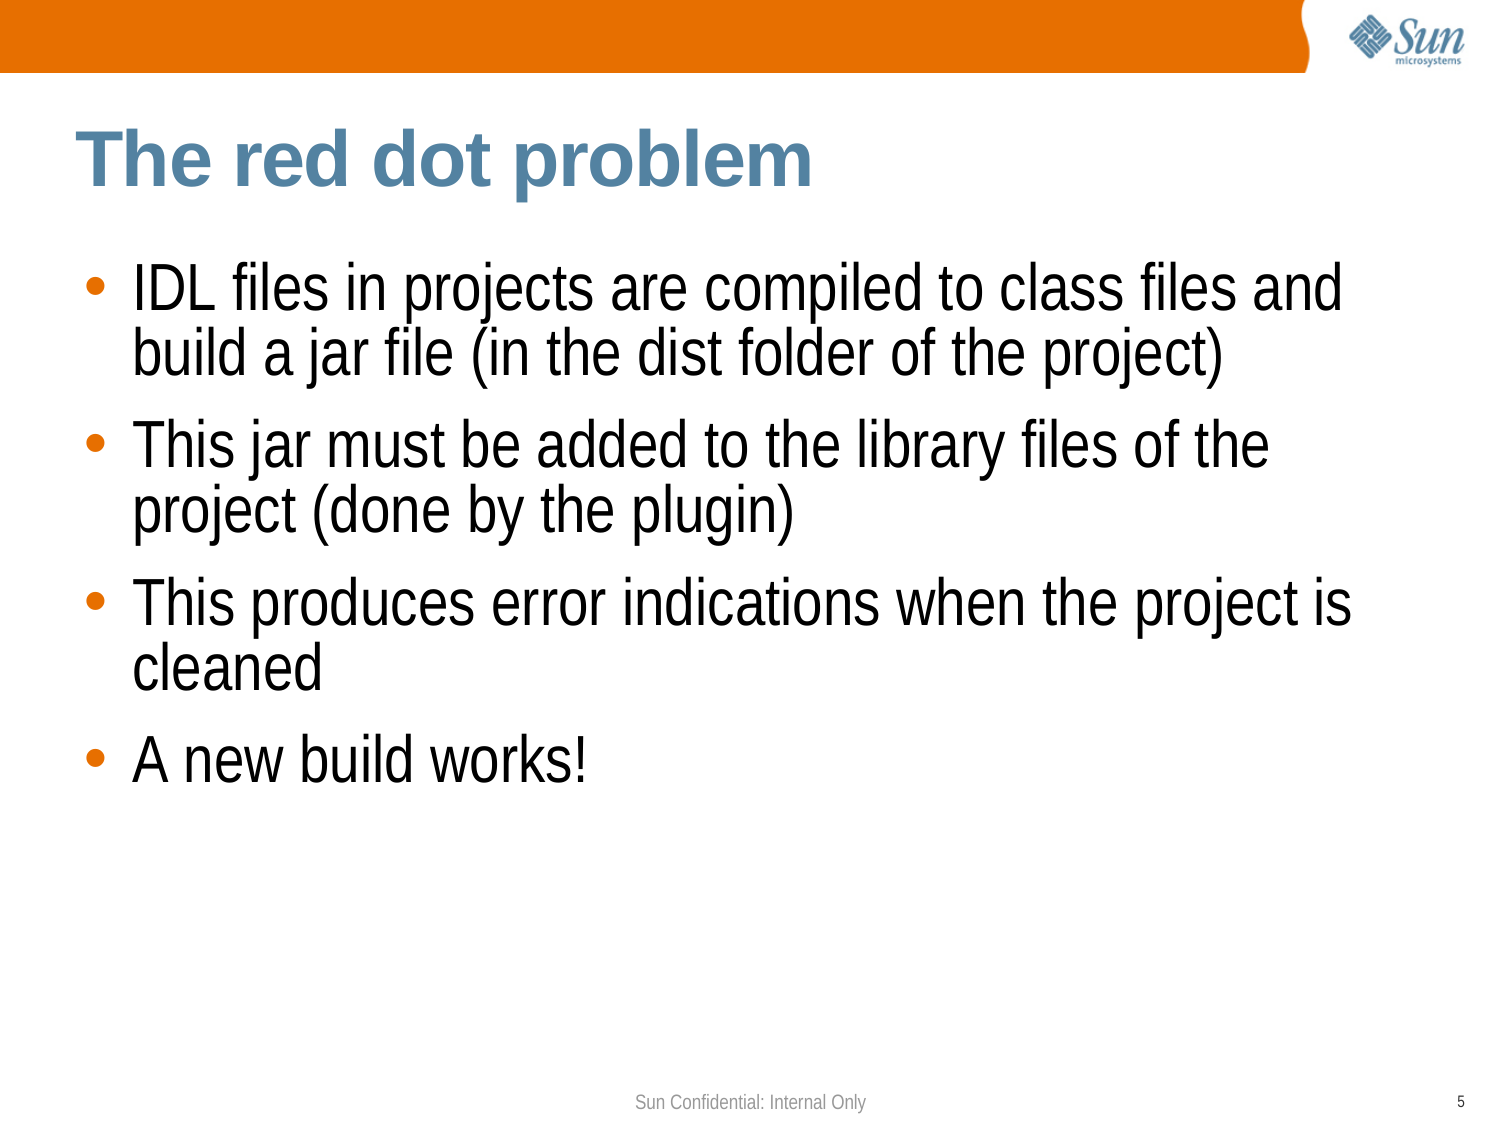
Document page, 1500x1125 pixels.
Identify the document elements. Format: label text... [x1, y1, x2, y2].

title The red dot problem [75, 123, 1437, 227]
picture [0, 0, 1500, 73]
list IDL files in projects are compiled to class files and build a jar file (in the dist folder of the project) This jar must be added to the library files of the project (done by the plugin) This produces error indications when the project is cleaned A new build works! [64, 258, 1401, 1062]
